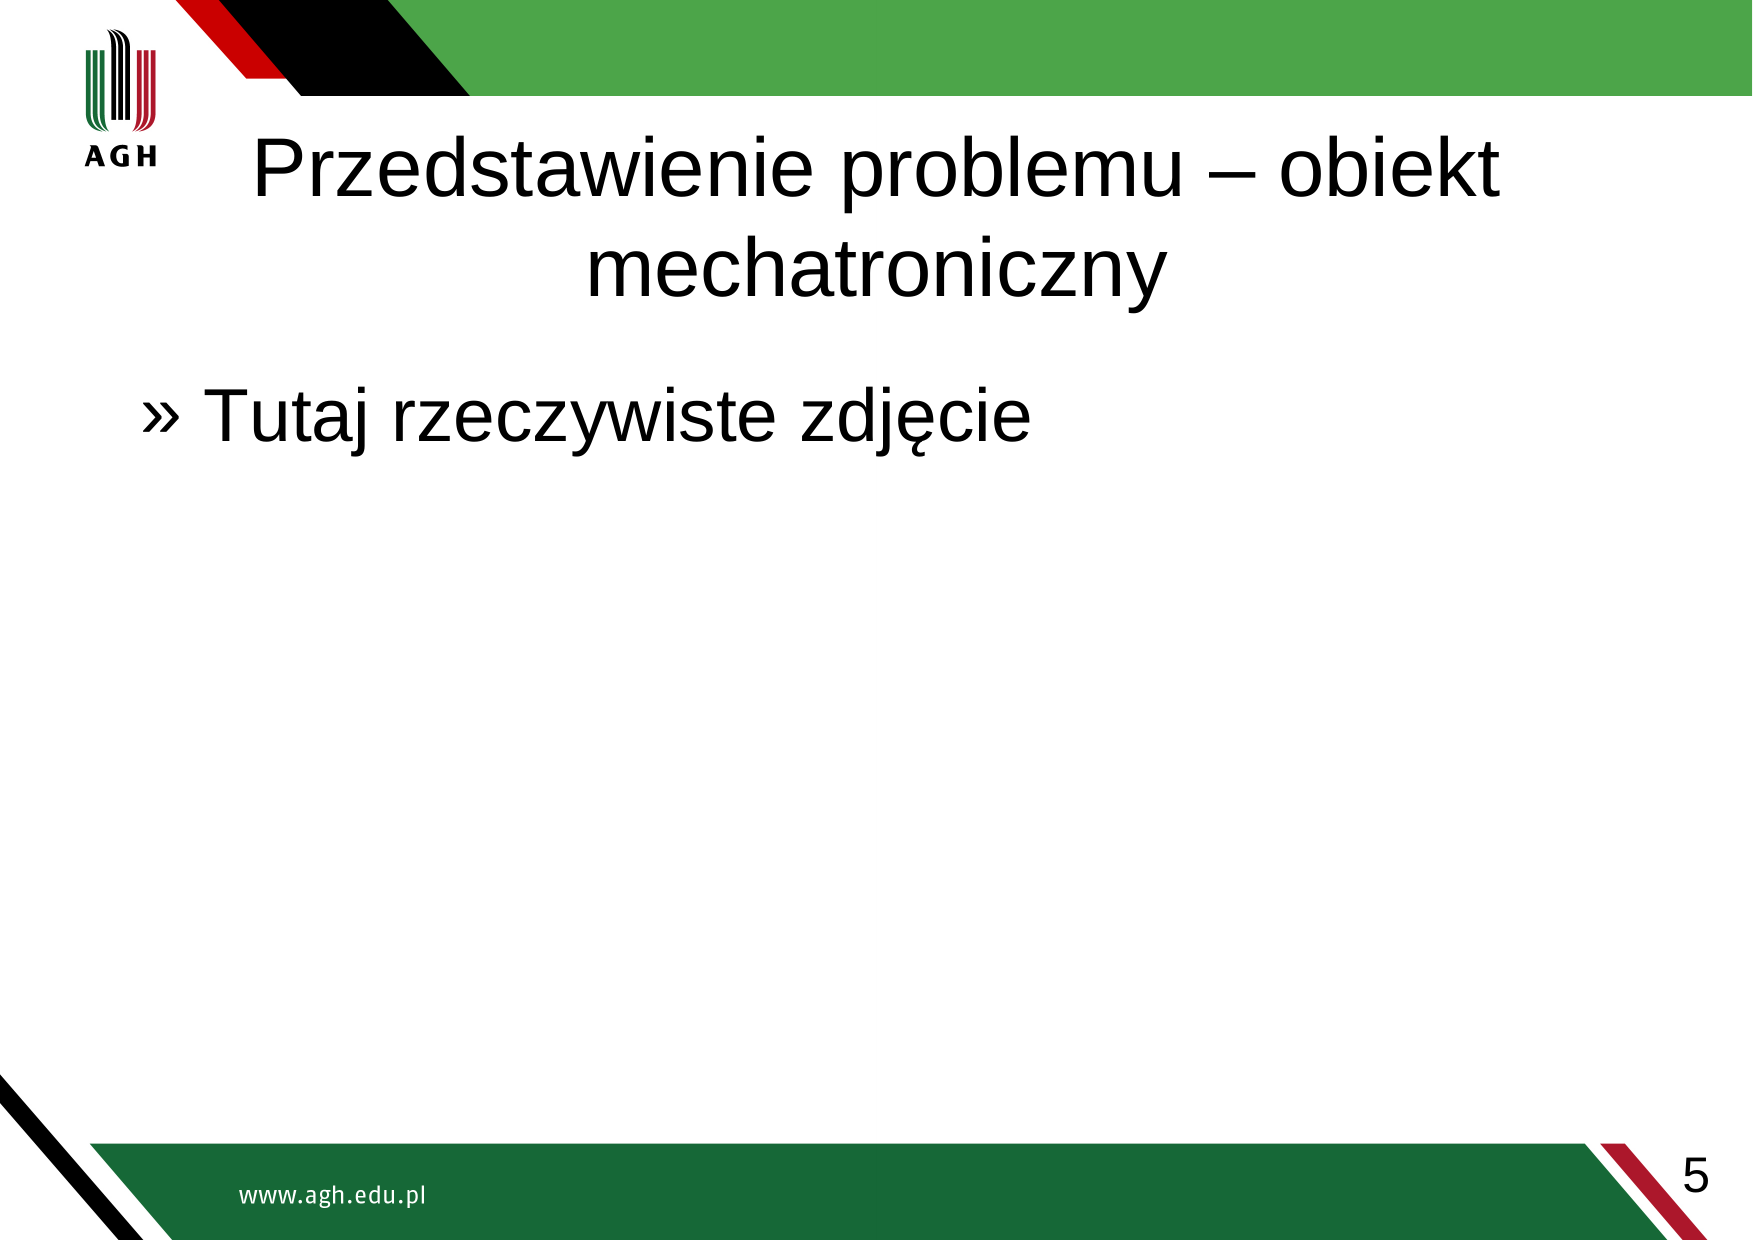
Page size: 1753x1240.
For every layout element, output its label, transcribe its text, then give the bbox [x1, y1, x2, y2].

picture [0, 0, 1753, 1240]
list Tutaj rzeczywiste zdjęcie [131, 358, 1622, 1103]
title Przedstawienie problemu – obiekt mechatroniczny [131, 105, 1622, 323]
